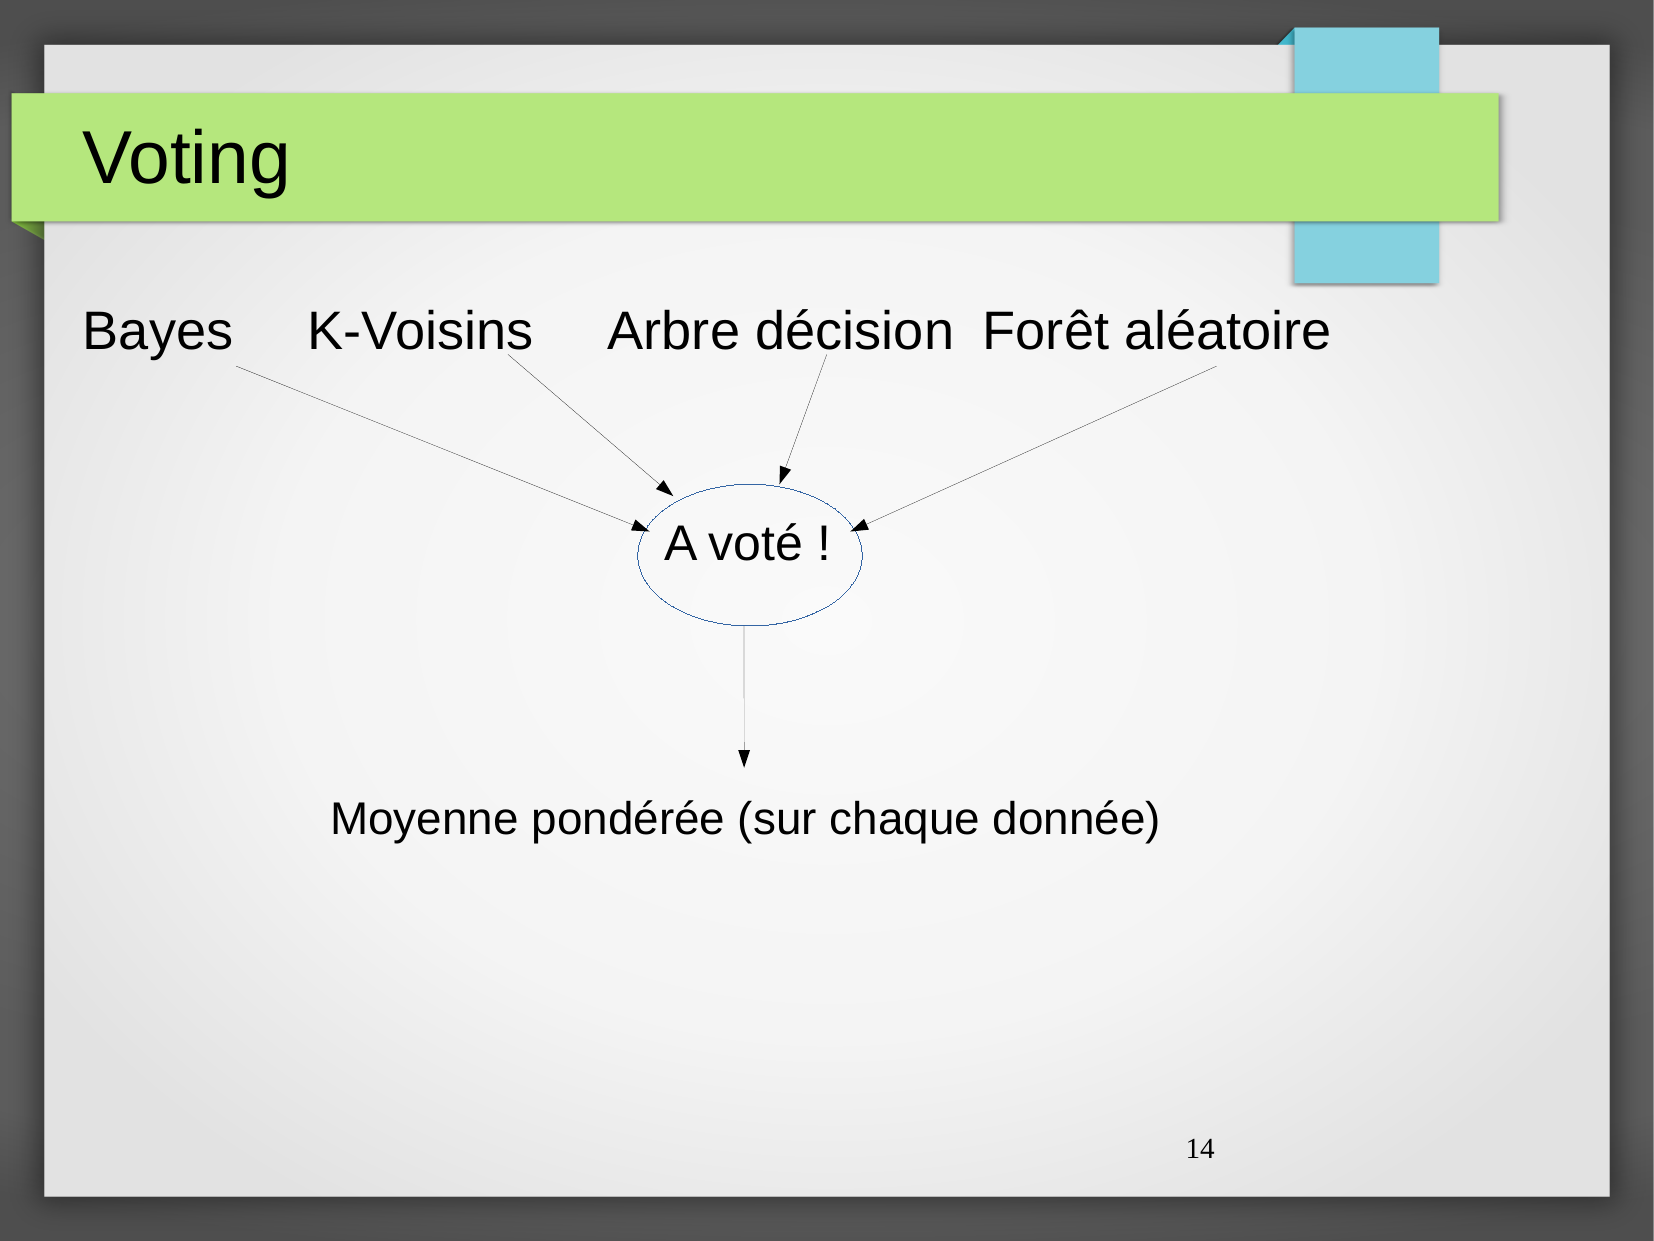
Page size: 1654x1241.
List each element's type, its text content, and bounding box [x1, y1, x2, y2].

text_box Moyenne pondérée (sur chaque donnée) [315, 786, 1185, 855]
list Bayes K-Voisins Arbre décision Forêt aléatoire [82, 295, 1571, 1015]
text_box [1185, 1129, 1571, 1216]
text_box A voté ! [649, 508, 981, 579]
title Voting [82, 94, 1264, 213]
